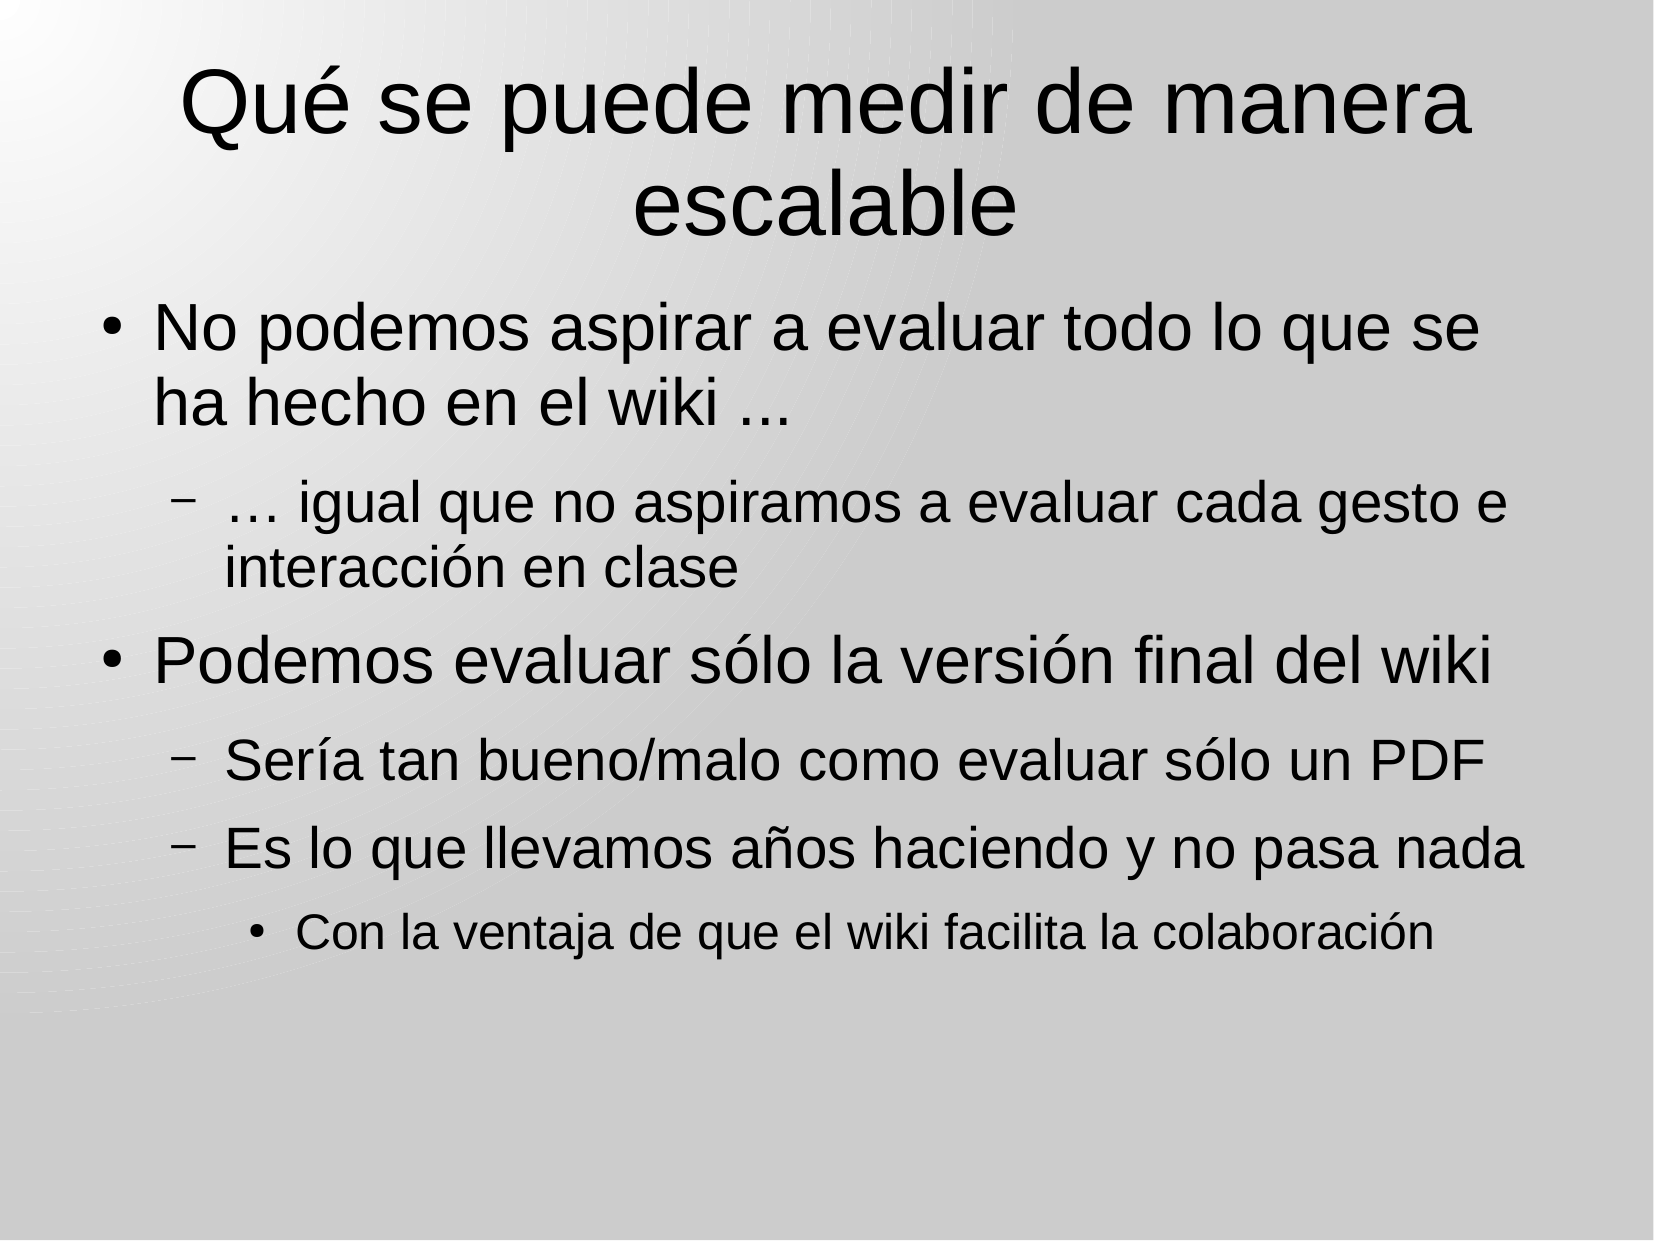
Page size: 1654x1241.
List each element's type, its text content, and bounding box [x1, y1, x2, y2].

list No podemos aspirar a evaluar todo lo que se ha hecho en el wiki ... … igual que no aspiramos a evaluar cada gesto e interacción en clase Podemos evaluar sólo la versión final del wiki Sería tan bueno/malo como evaluar sólo un PDF Es lo que llevamos años haciendo y no pasa nada Con la ventaja de que el wiki facilita la colaboración [82, 290, 1538, 1109]
title Qué se puede medir de manera escalable [82, 49, 1571, 257]
